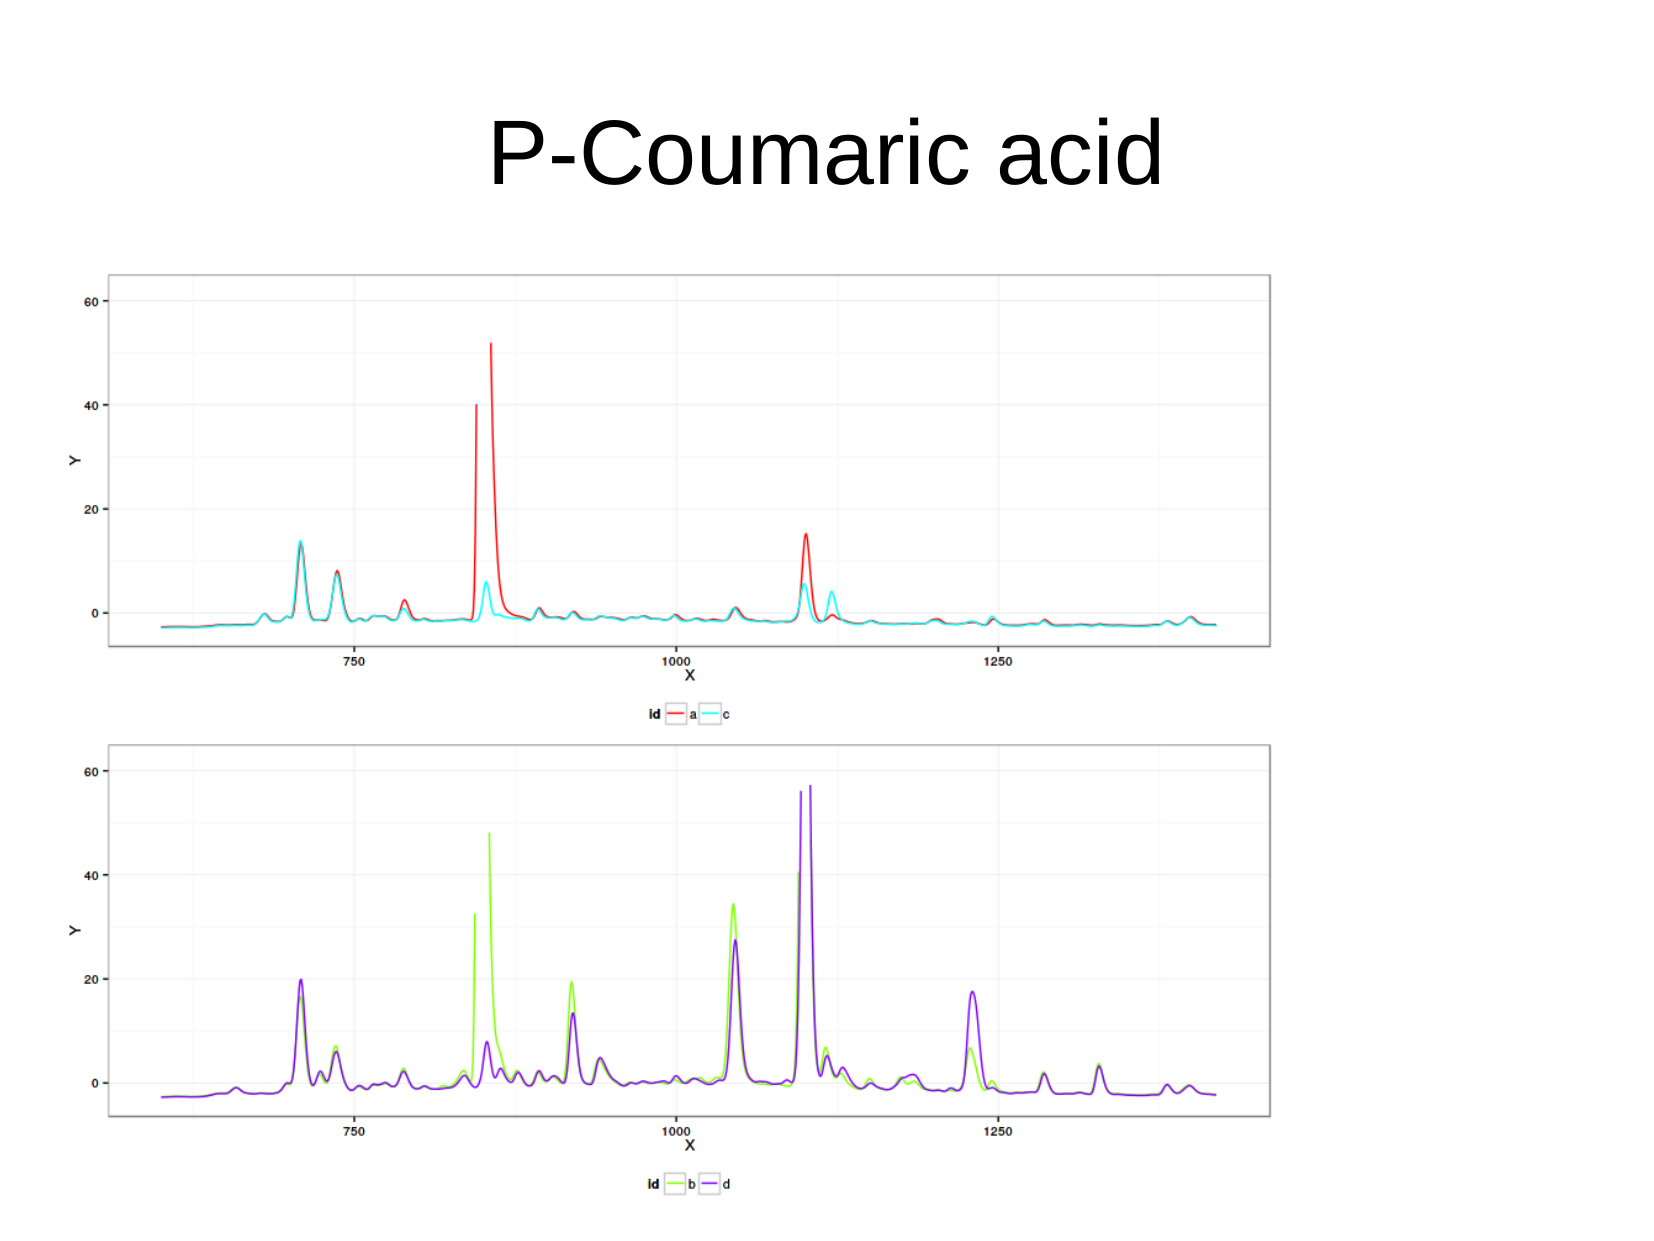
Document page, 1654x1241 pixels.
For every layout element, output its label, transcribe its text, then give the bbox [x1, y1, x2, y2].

title P-Coumaric acid [82, 49, 1571, 257]
picture [56, 257, 1288, 1221]
